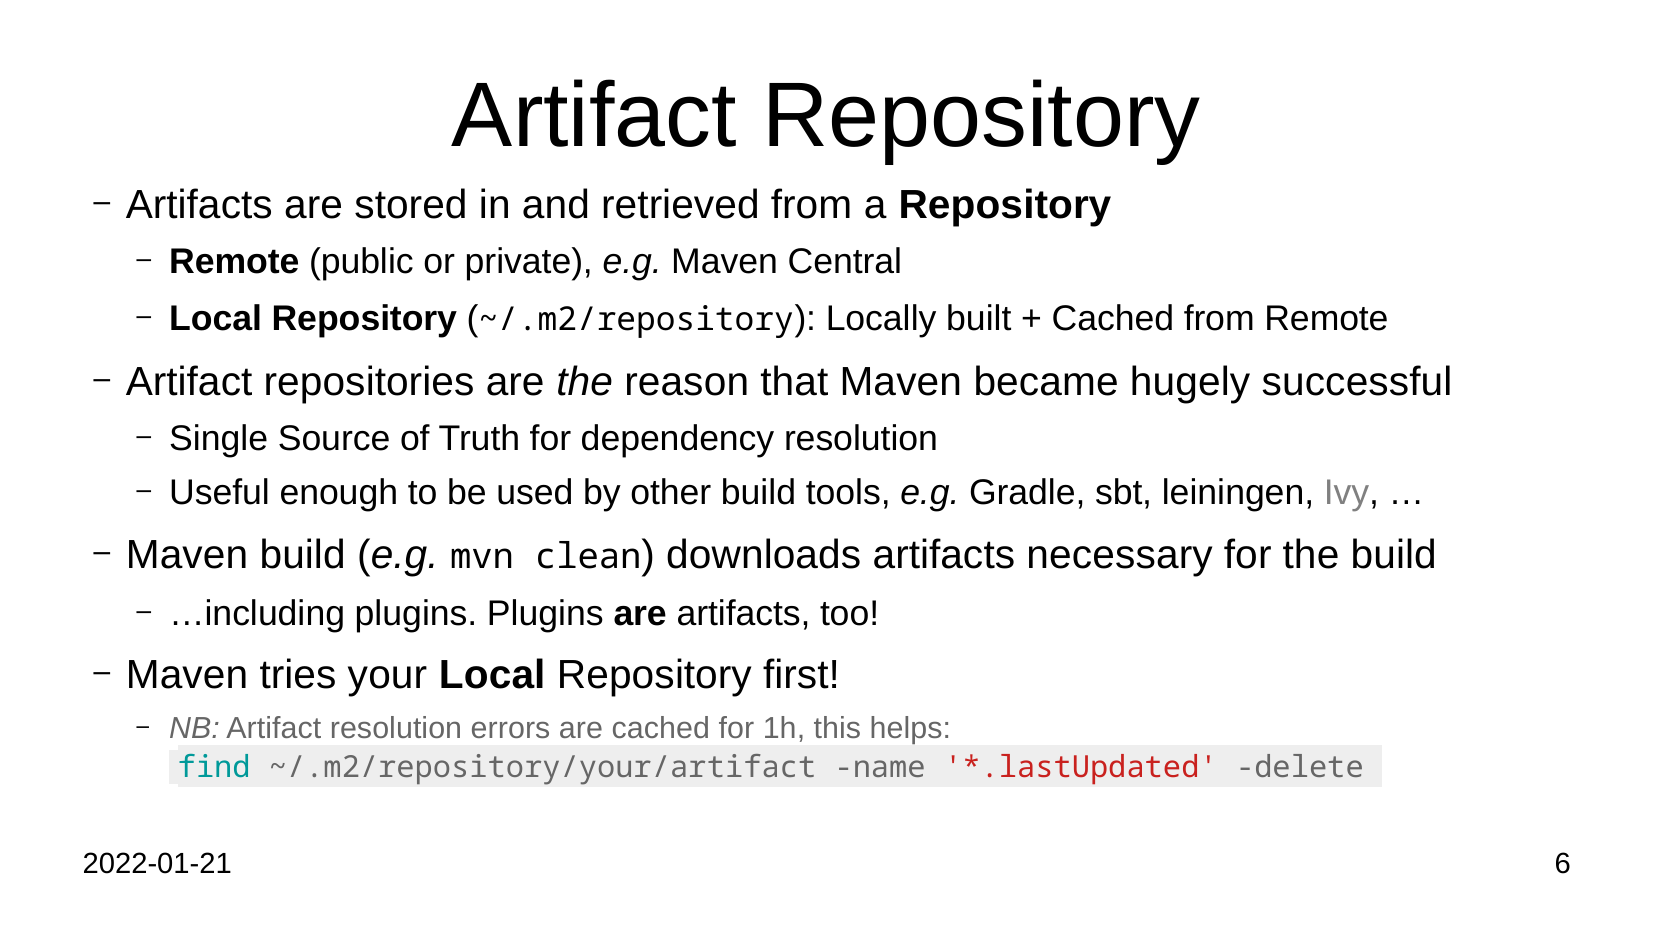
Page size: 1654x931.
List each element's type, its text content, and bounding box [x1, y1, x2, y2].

title Artifact Repository [82, 37, 1571, 181]
list Artifacts are stored in and retrieved from a Repository Remote (public or private), e.g. Maven Central Local Repository (~/.m2/repository): Locally built + Cached from Remote Artifact repositories are the reason that Maven became hugely successful Single Source of Truth for dependency resolution Useful enough to be used by other build tools, e.g. Gradle, sbt, leiningen, Ivy, … Maven build (e.g. mvn clean) downloads artifacts necessary for the build …including plugins. Plugins are artifacts, too! Maven tries your Local Repository first! NB: Artifact resolution errors are cached for 1h, this helps: find ~/.m2/repository/your/artifact -name '*.lastUpdated' -delete [82, 181, 1571, 792]
